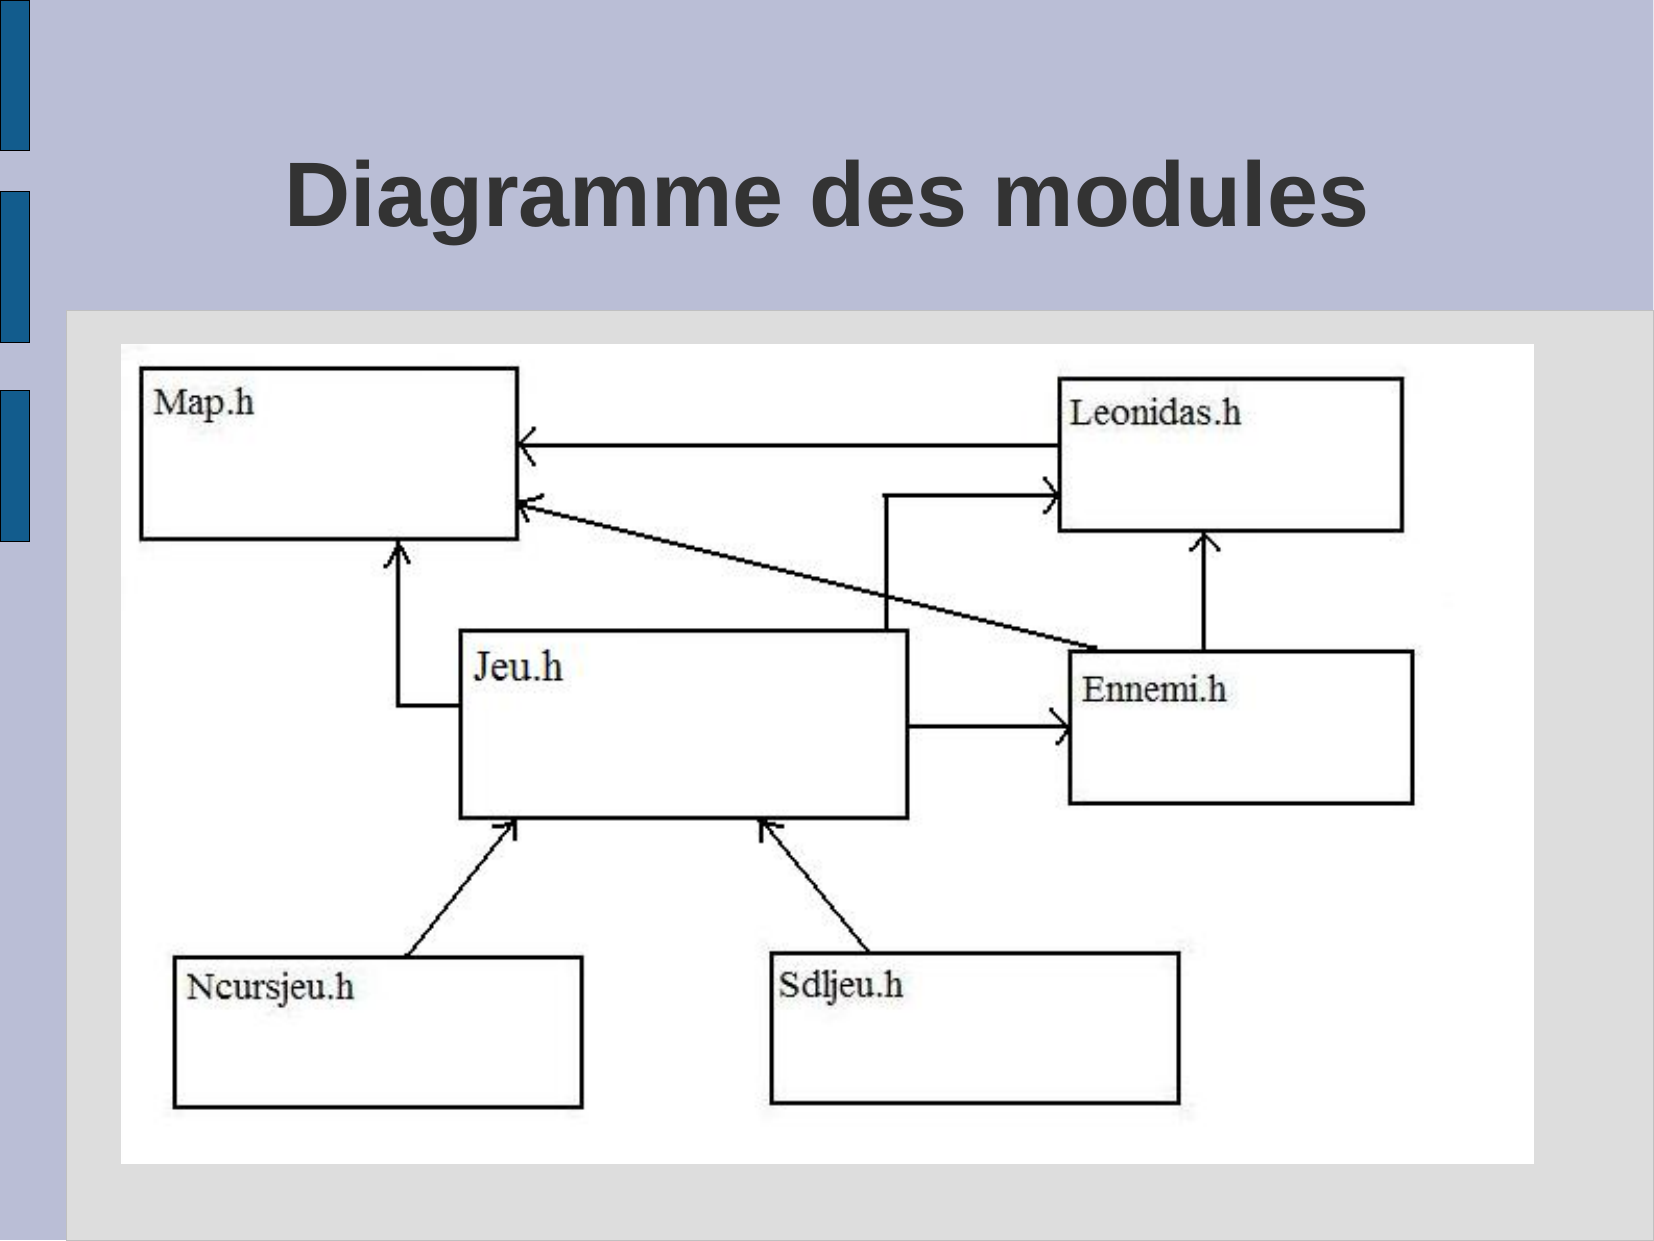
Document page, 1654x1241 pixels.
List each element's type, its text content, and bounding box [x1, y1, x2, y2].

chart [121, 344, 1534, 1164]
title Diagramme des modules [121, 91, 1534, 299]
